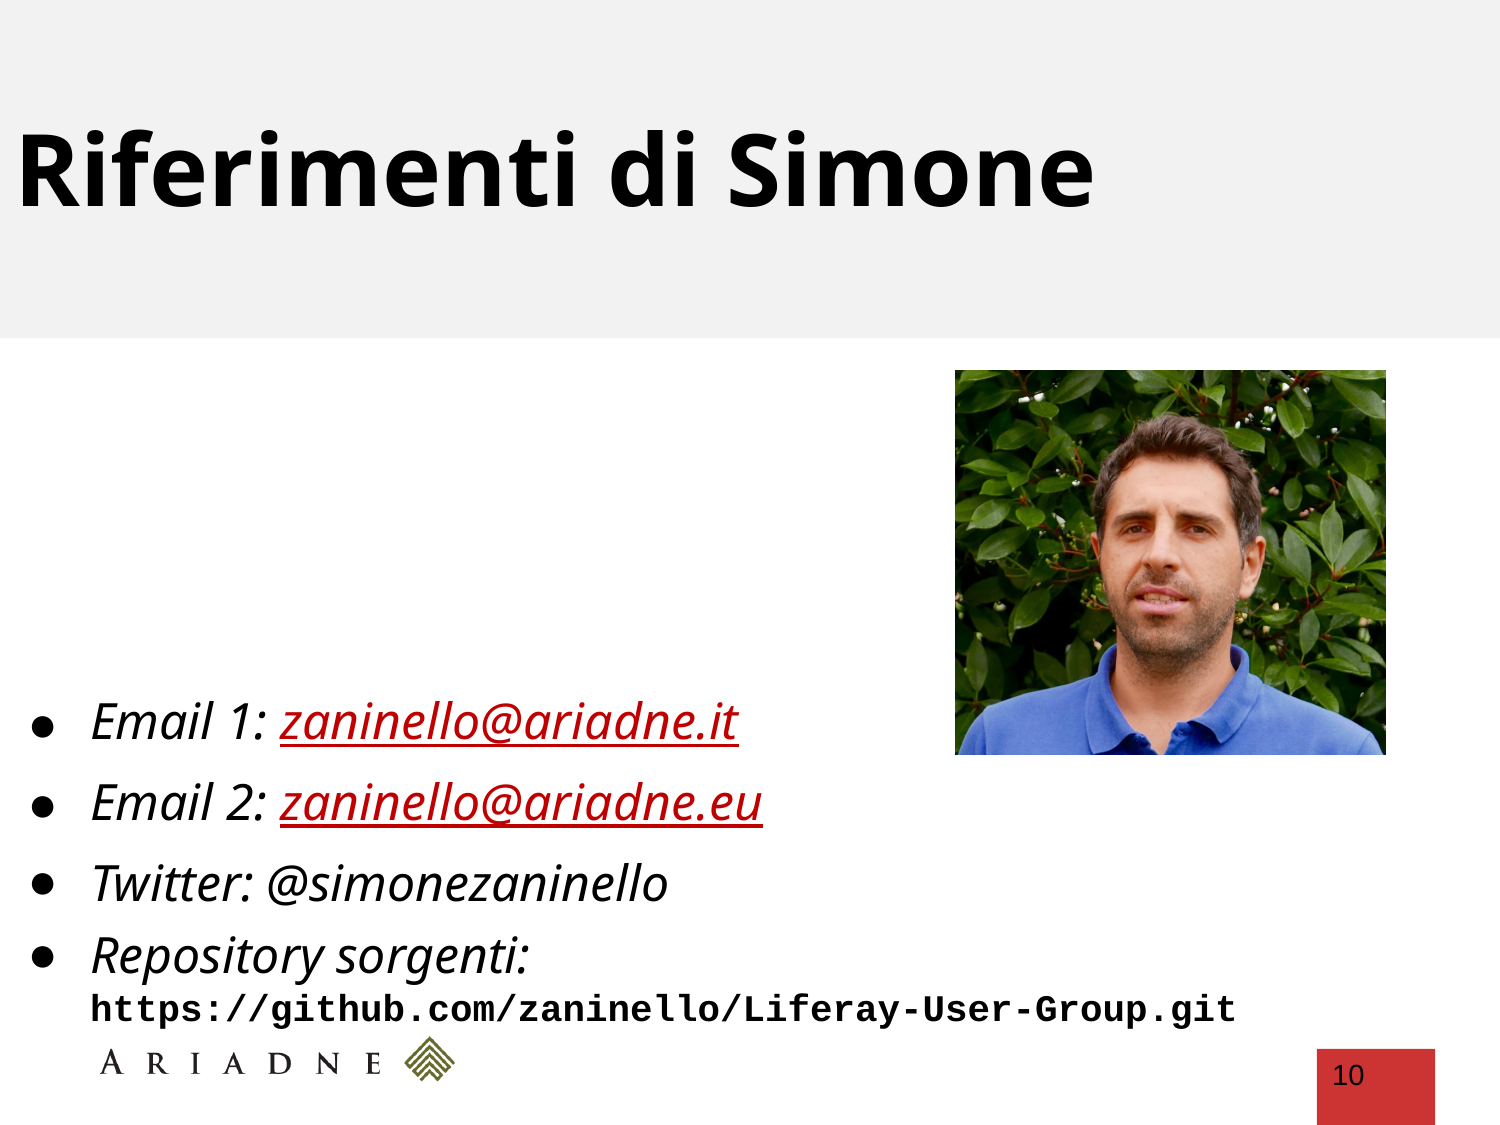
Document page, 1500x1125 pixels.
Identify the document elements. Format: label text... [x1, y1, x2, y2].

picture [955, 370, 1386, 755]
title Riferimenti di Simone [0, 0, 1500, 339]
subtitle Email 1: zaninello@ariadne.it Email 2: zaninello@ariadne.eu Twitter: @simonezaninello Repository sorgenti: https://github.com/zaninello/Liferay-User-Group.git [0, 674, 1386, 986]
picture [100, 1036, 455, 1083]
slide_number <number> [1316, 1048, 1436, 1125]
